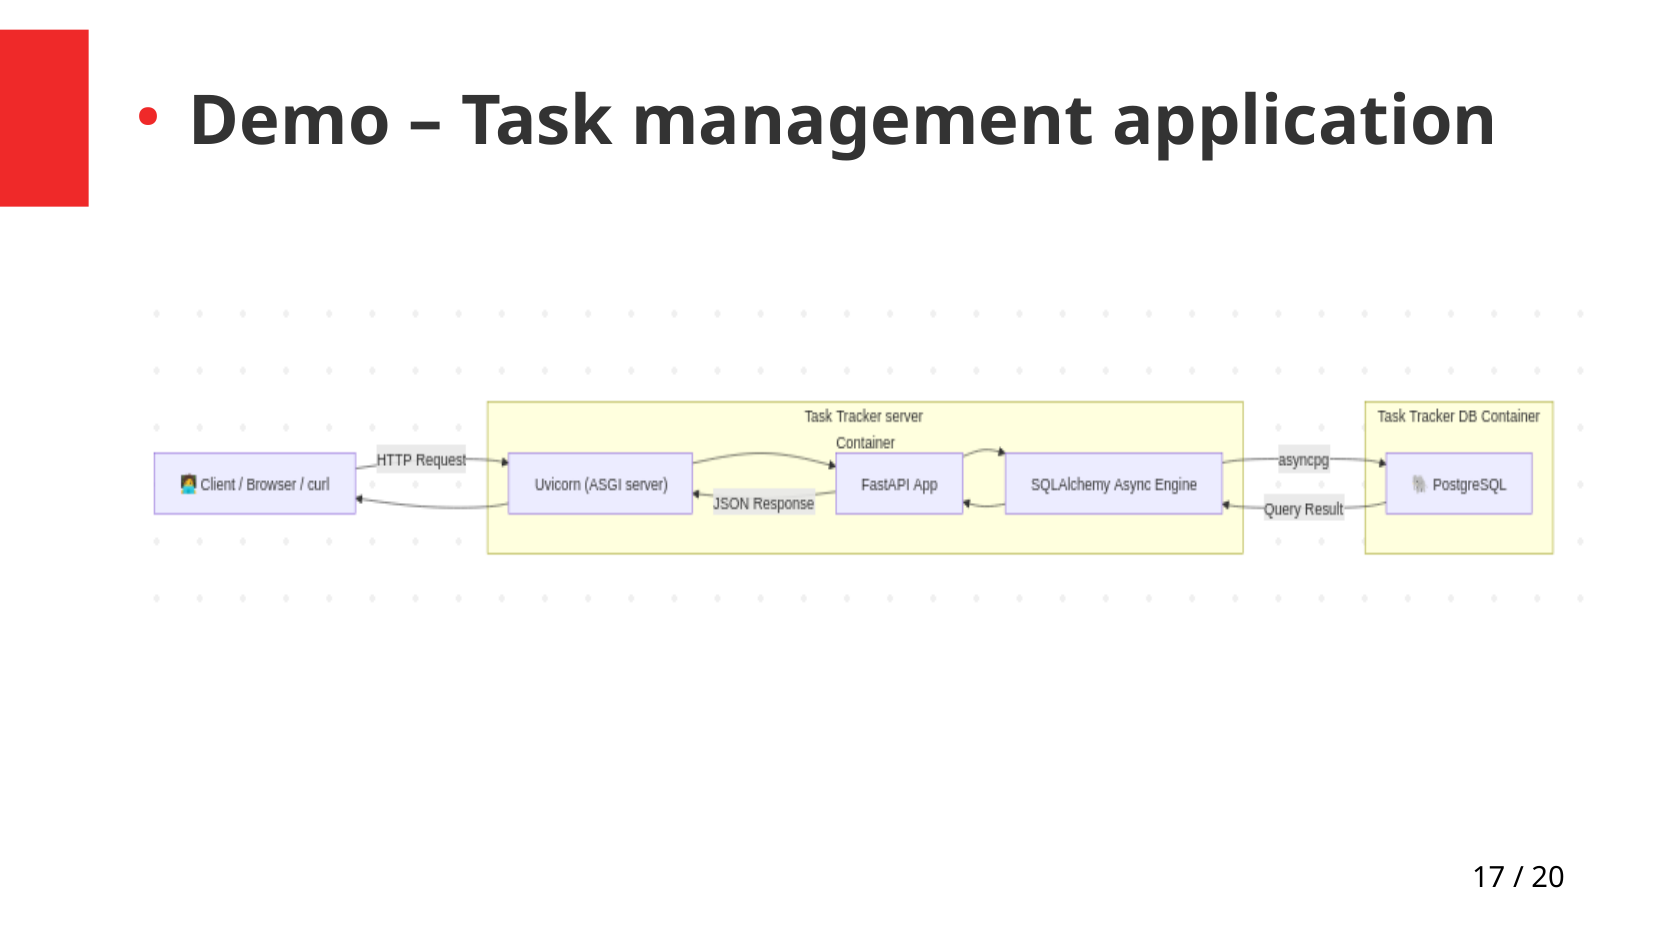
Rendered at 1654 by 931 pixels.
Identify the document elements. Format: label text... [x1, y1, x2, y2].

picture [118, 299, 1595, 650]
title Demo – Task management application [118, 29, 1595, 207]
